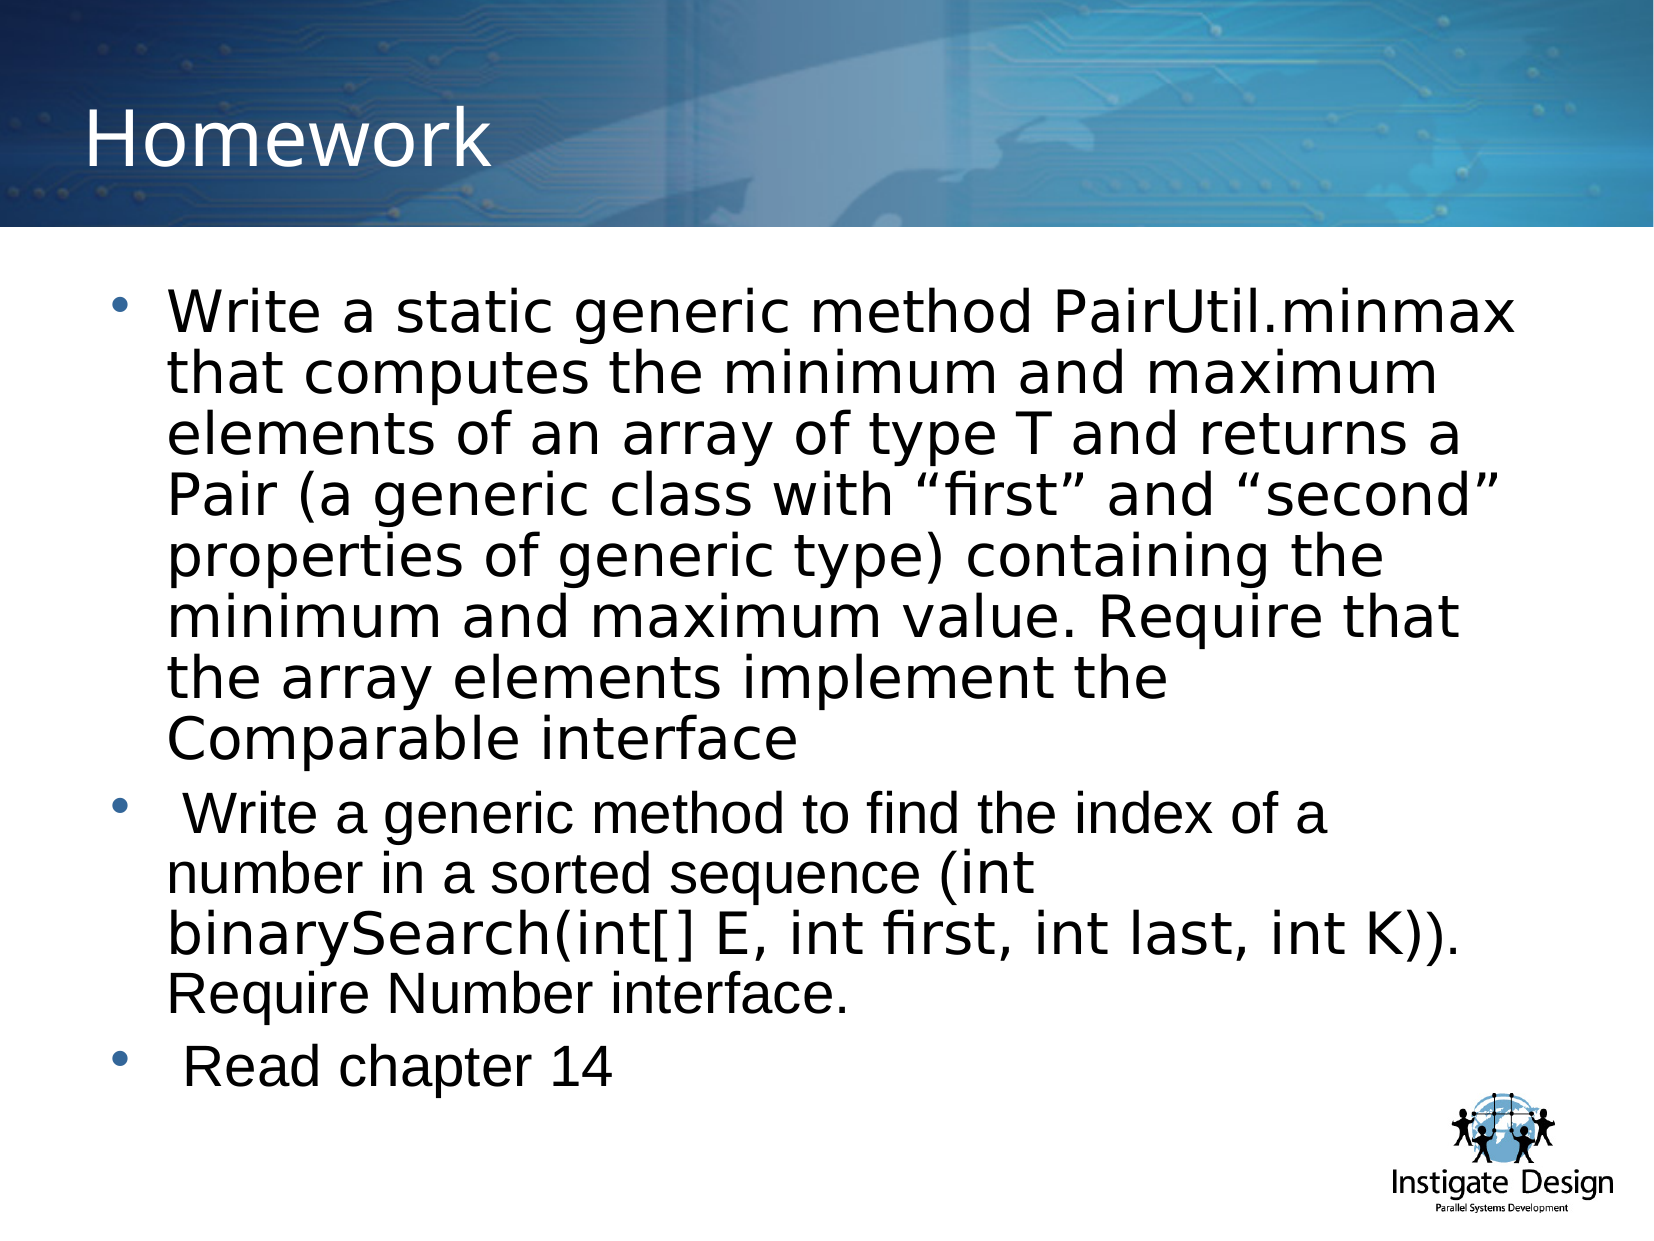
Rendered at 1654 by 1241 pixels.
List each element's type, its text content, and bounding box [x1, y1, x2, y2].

list Write a static generic method PairUtil.minmax that computes the minimum and maximum elements of an array of type T and returns a Pair (a generic class with “first” and “second” properties of generic type) containing the minimum and maximum value. Require that the array elements implement the Comparable interface Write a generic method to find the index of a number in a sorted sequence (int binarySearch(int[] E, int first, int last, int K)). Require Number interface. Read chapter 14 [54, 284, 1543, 1241]
title Homework [82, 49, 1570, 228]
picture [0, 0, 1654, 227]
picture [1543, 1093, 1613, 1213]
